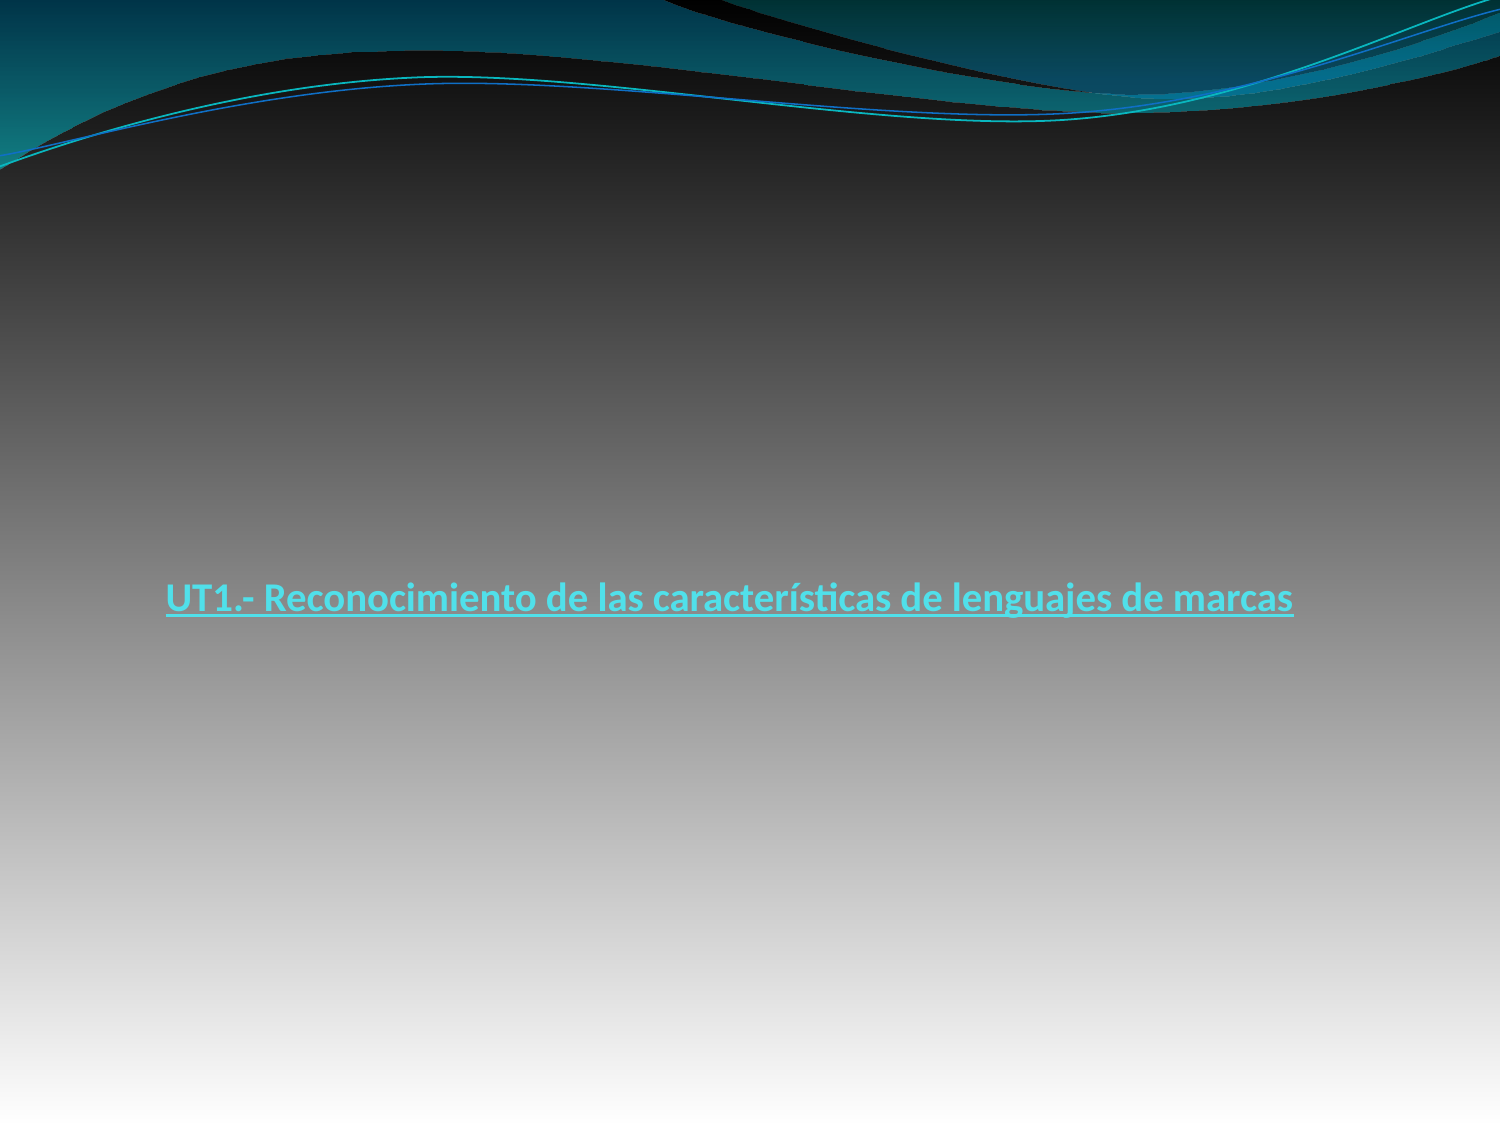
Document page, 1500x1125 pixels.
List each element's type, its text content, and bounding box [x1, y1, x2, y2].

subtitle [87, 529, 1376, 818]
title UT1.- Reconocimiento de las características de lenguajes de marcas [87, 172, 1376, 529]
